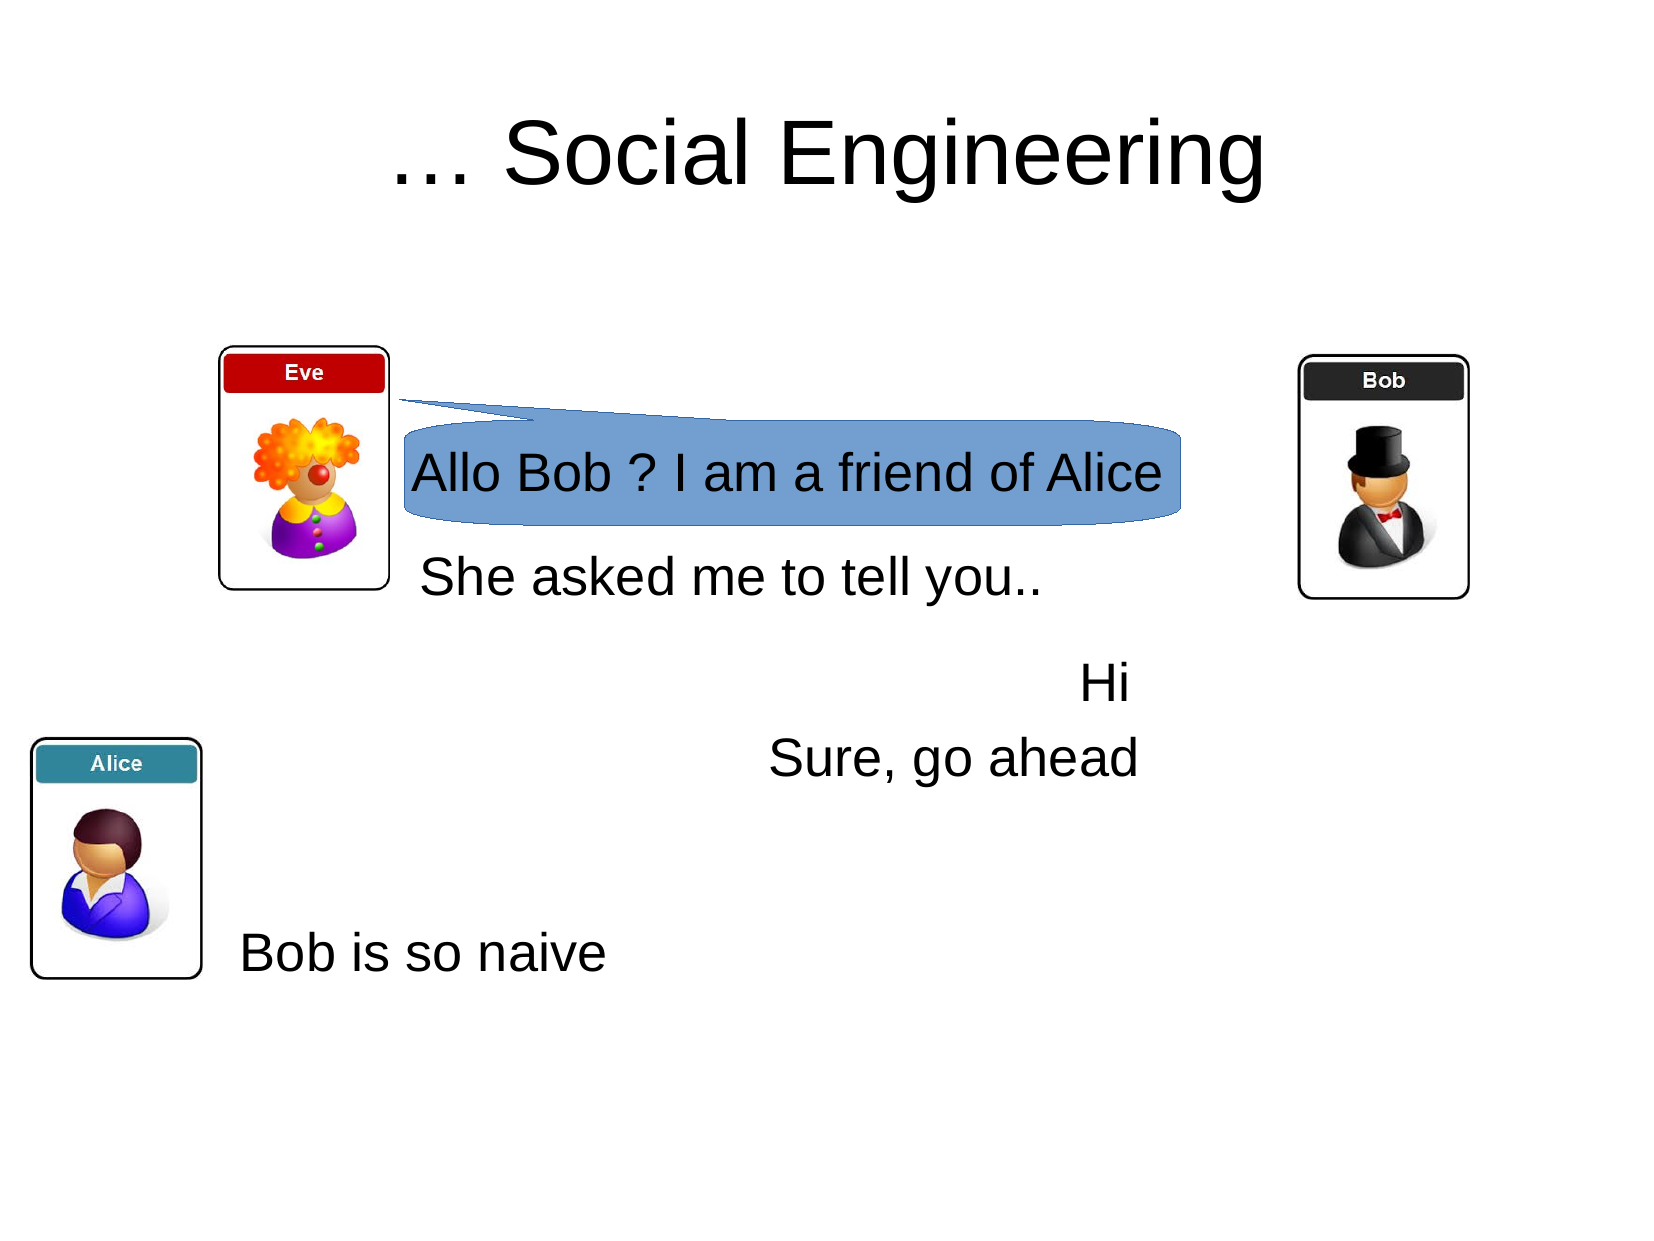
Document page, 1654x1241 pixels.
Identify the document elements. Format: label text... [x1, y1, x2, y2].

picture [29, 736, 203, 980]
text_box [407, 511, 1178, 526]
text_box Hi [1064, 644, 1146, 719]
text_box [399, 399, 1179, 435]
picture [1297, 353, 1470, 601]
picture [217, 344, 390, 592]
text_box Allo Bob ? I am a friend of Alice [396, 435, 1181, 511]
title … Social Engineering [82, 49, 1571, 257]
text_box Bob is so naive [225, 914, 870, 991]
text_box She asked me to tell you.. [404, 539, 1060, 615]
text_box Sure, go ahead [753, 719, 1156, 796]
